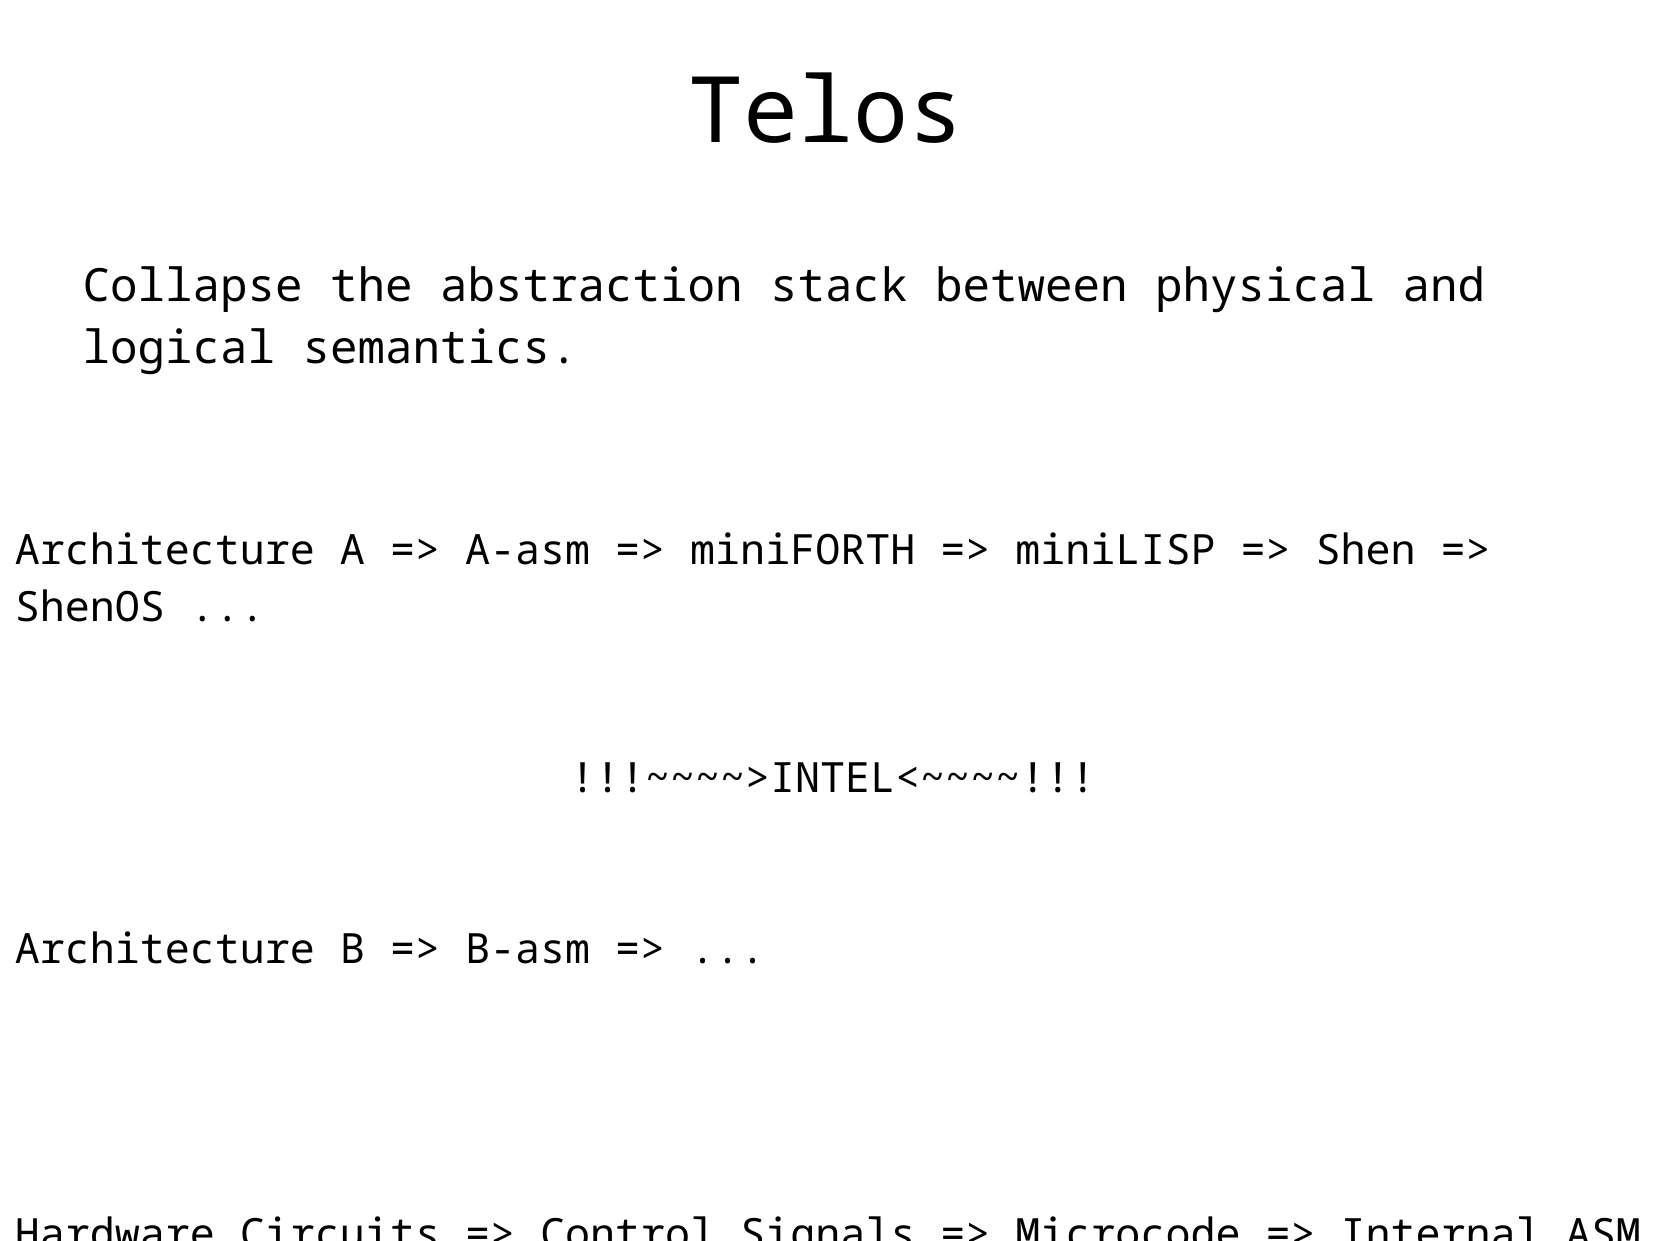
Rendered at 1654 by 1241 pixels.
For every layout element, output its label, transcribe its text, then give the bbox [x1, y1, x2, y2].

text_box Architecture A => A-asm => miniFORTH => miniLISP => Shen => ShenOS ... !!!~~~~>INTEL<~~~~!!! Architecture B => B-asm => ... Hardware Circuits => Control Signals => Microcode => Internal ASM => ... [0, 512, 1653, 1154]
title Telos [82, 9, 1571, 135]
subtitle Collapse the abstraction stack between physical and logical semantics. [82, 135, 1571, 496]
